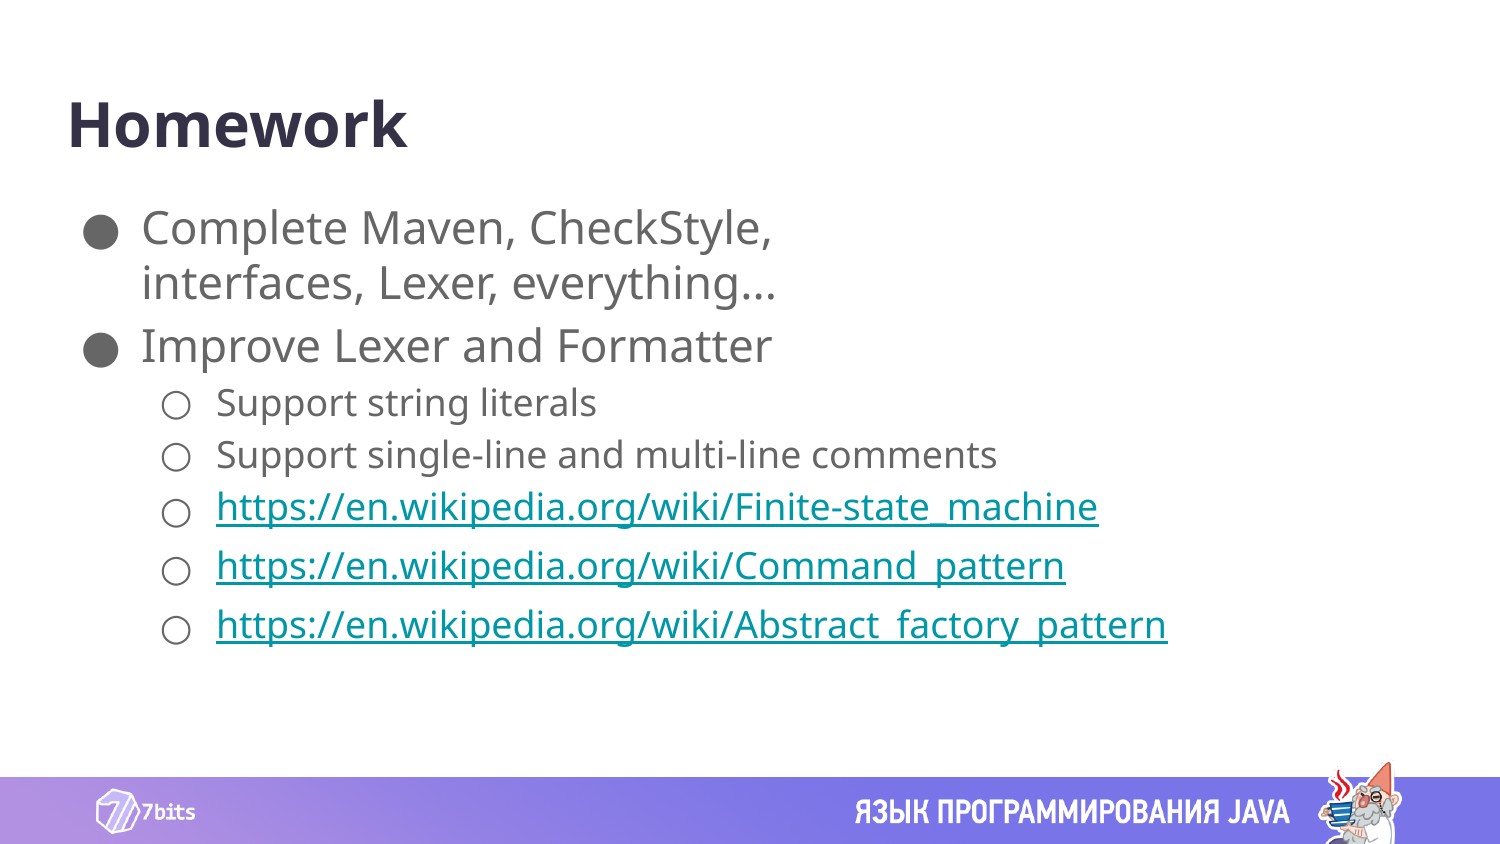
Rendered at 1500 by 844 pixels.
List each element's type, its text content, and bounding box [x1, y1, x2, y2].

list Complete Maven, CheckStyle, interfaces, Lexer, everything... Improve Lexer and Formatter Support string literals Support single-line and multi-line comments https://en.wikipedia.org/wiki/Finite-state_machine https://en.wikipedia.org/wiki/Command_pattern https://en.wikipedia.org/wiki/Abstract_factory_pattern [51, 184, 1449, 745]
title Homework [51, 69, 1449, 164]
picture [0, 717, 1500, 844]
